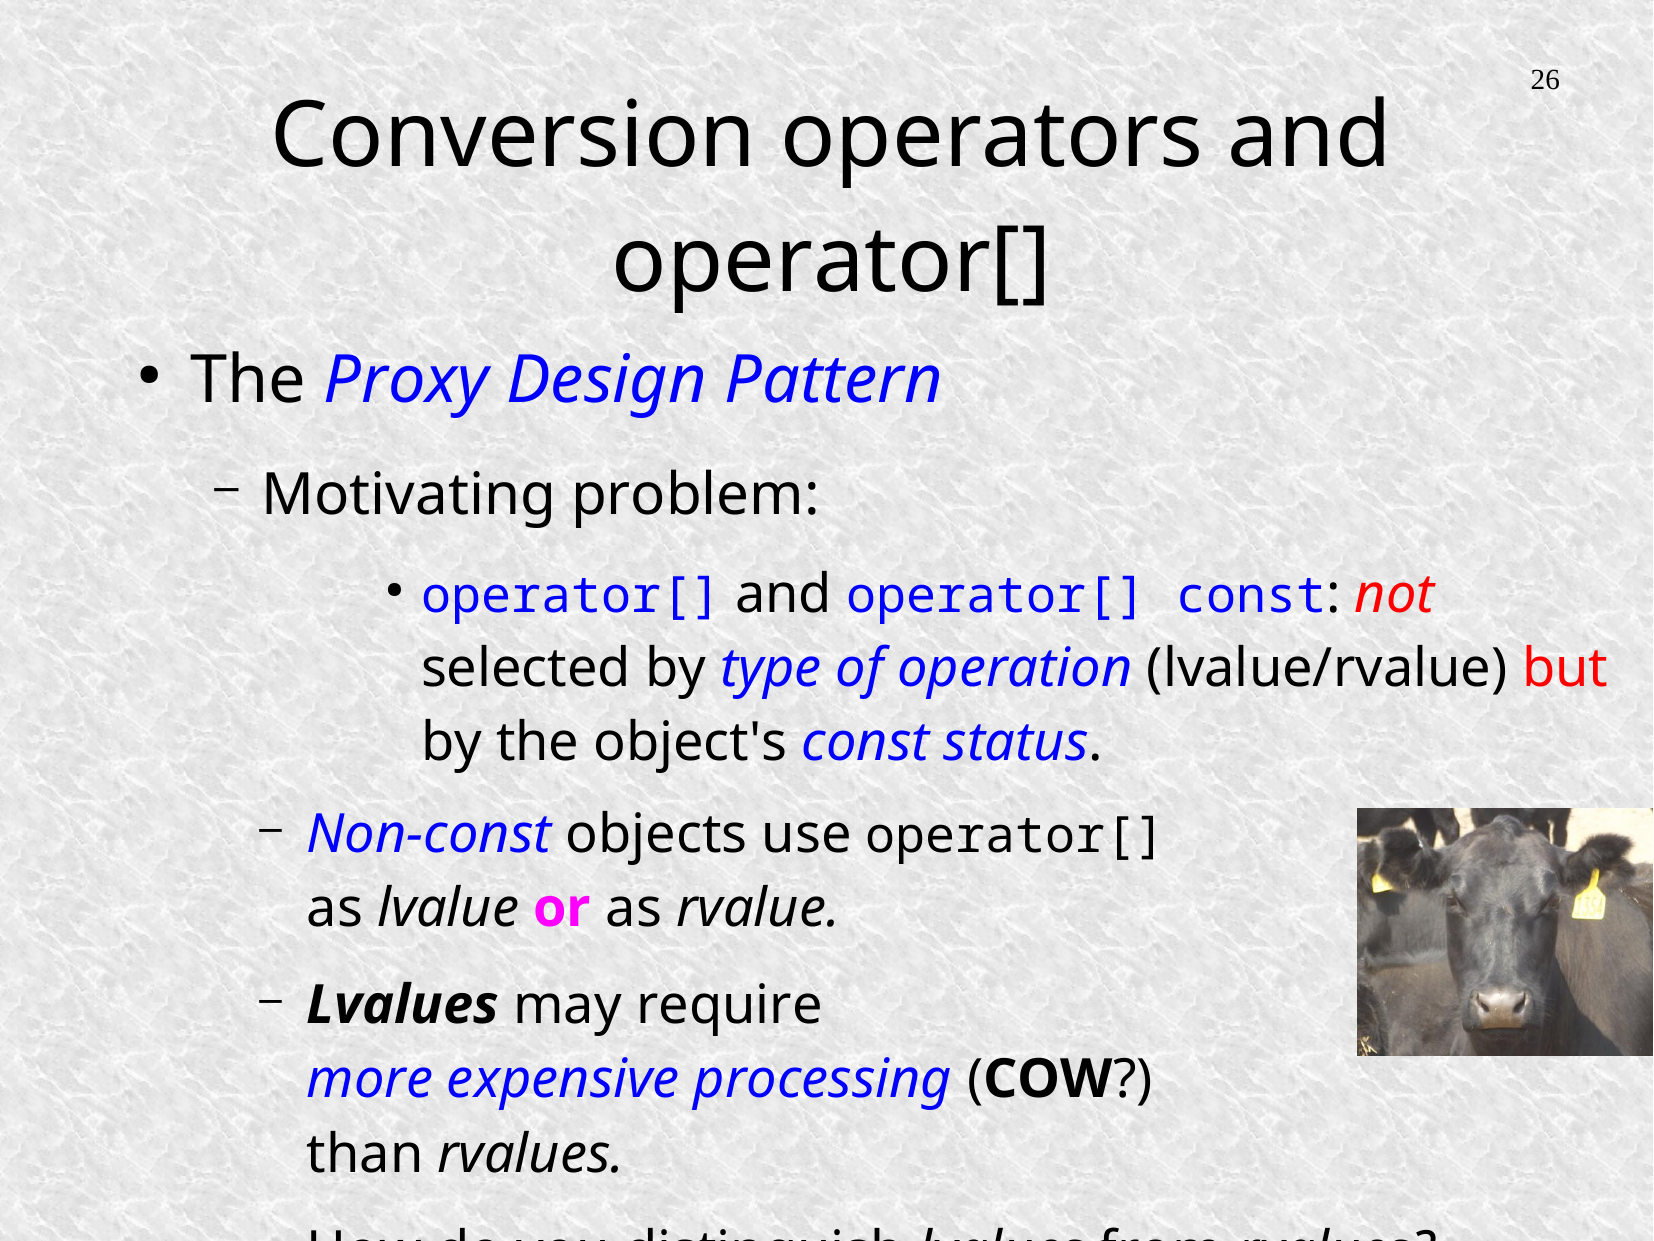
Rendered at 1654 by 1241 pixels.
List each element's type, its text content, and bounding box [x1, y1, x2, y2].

list The Proxy Design Pattern Motivating problem: operator[] and operator[] const: not selected by type of operation (lvalue/rvalue) but by the object's const status. Non-const objects use operator[] as lvalue or as rvalue. Lvalues may require more expensive processing (COW?) than rvalues. How do you distinguish lvalues from rvalues? [119, 331, 1611, 1241]
picture [0, 0, 1654, 1241]
title Conversion operators and operator[] [126, 82, 1538, 304]
